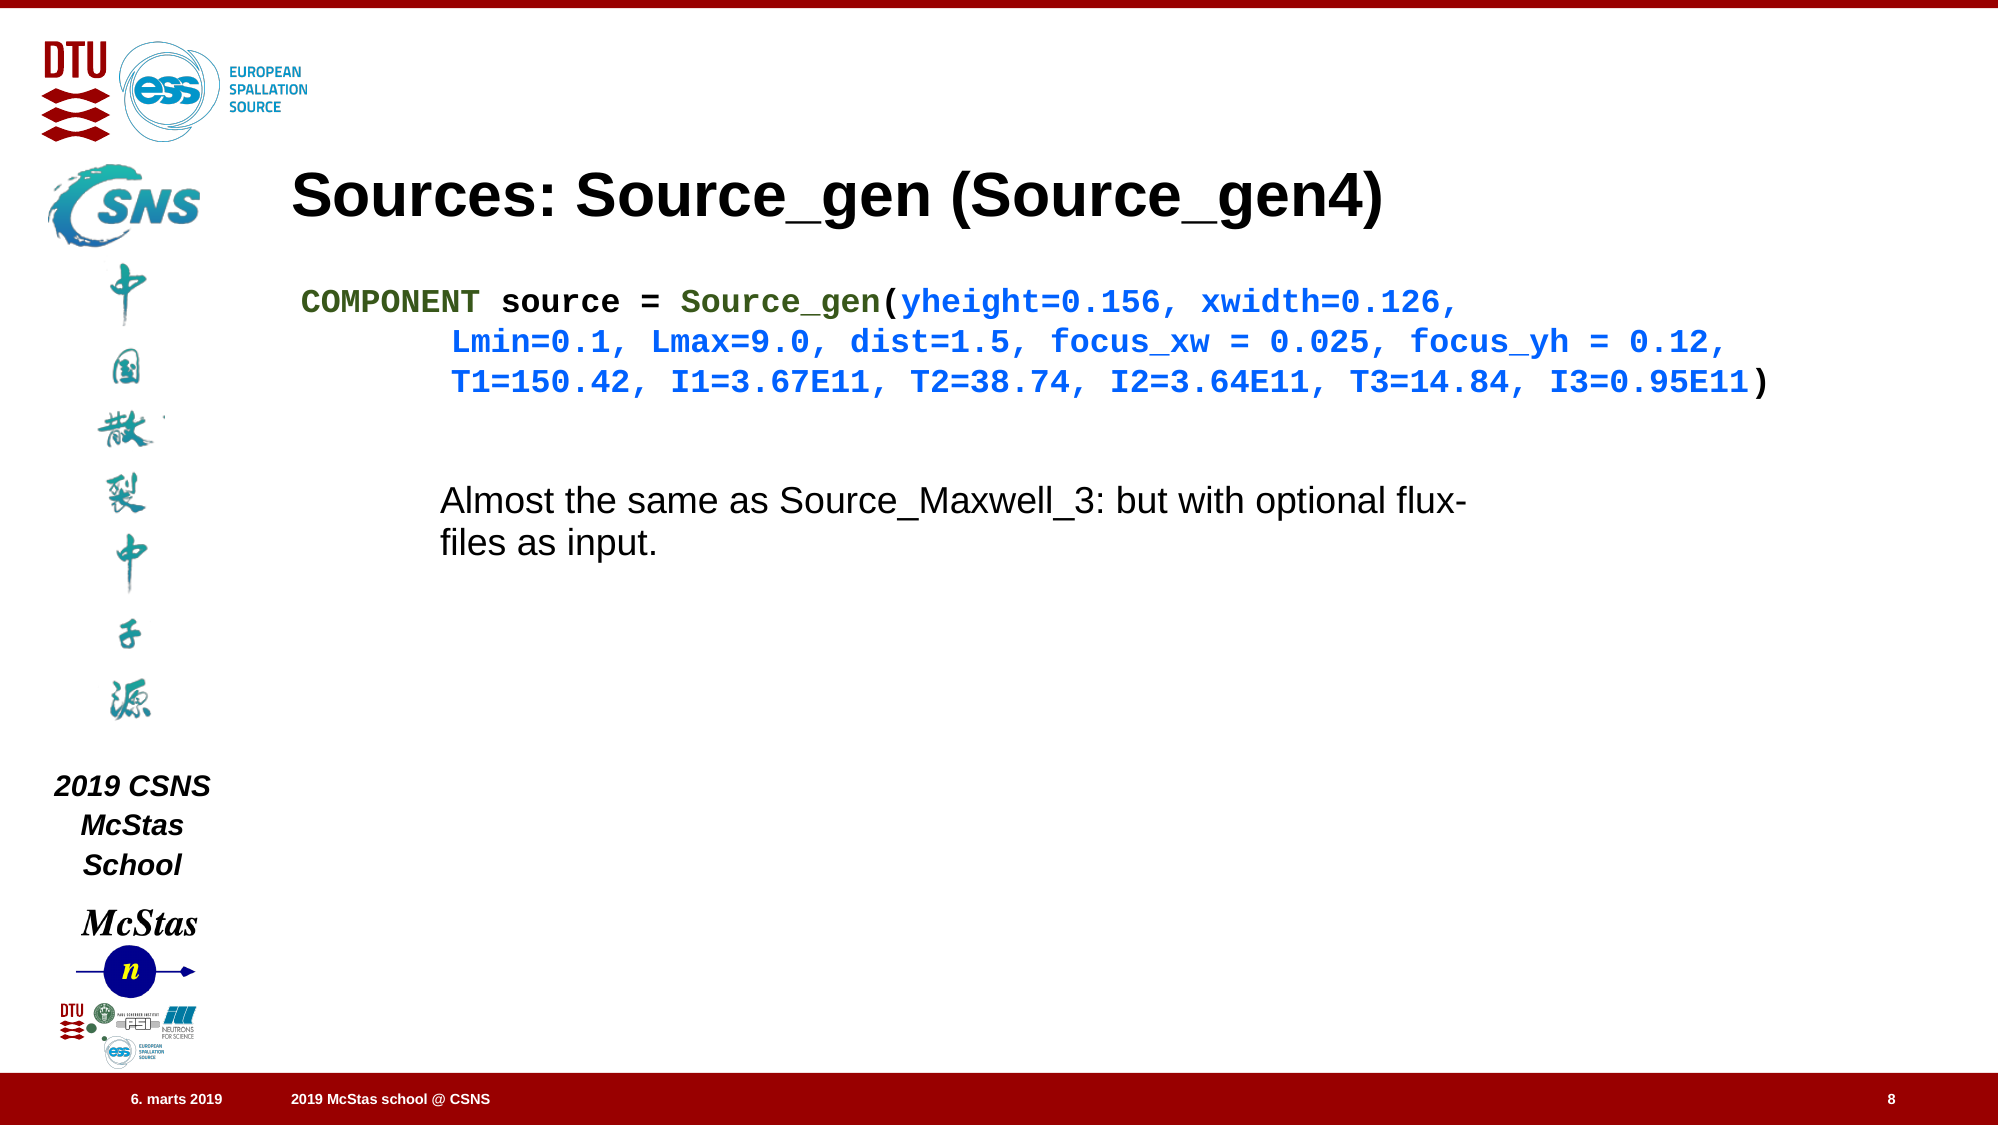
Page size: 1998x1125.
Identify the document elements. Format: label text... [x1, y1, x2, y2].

picture [48, 162, 209, 744]
picture [86, 1003, 197, 1069]
slide_number 33 [1887, 1088, 1909, 1110]
picture [119, 41, 307, 142]
picture [116, 1013, 160, 1030]
picture [59, 908, 213, 999]
text_box COMPONENT source = Source_gen(yheight=0.156, xwidth=0.126, Lmin=0.1, Lmax=9.0, dist=1.5, focus_xw = 0.025, focus_yh = 0.12, T1=150.42, I1=3.67E11, T2=38.74, I2=3.64E11, T3=14.84, I3=0.95E11) [293, 271, 1973, 407]
title Sources: Source_gen (Source_gen4) [291, 69, 1819, 230]
text_box Almost the same as Source_Maxwell_3: but with optional flux-files as input. [425, 472, 1512, 572]
